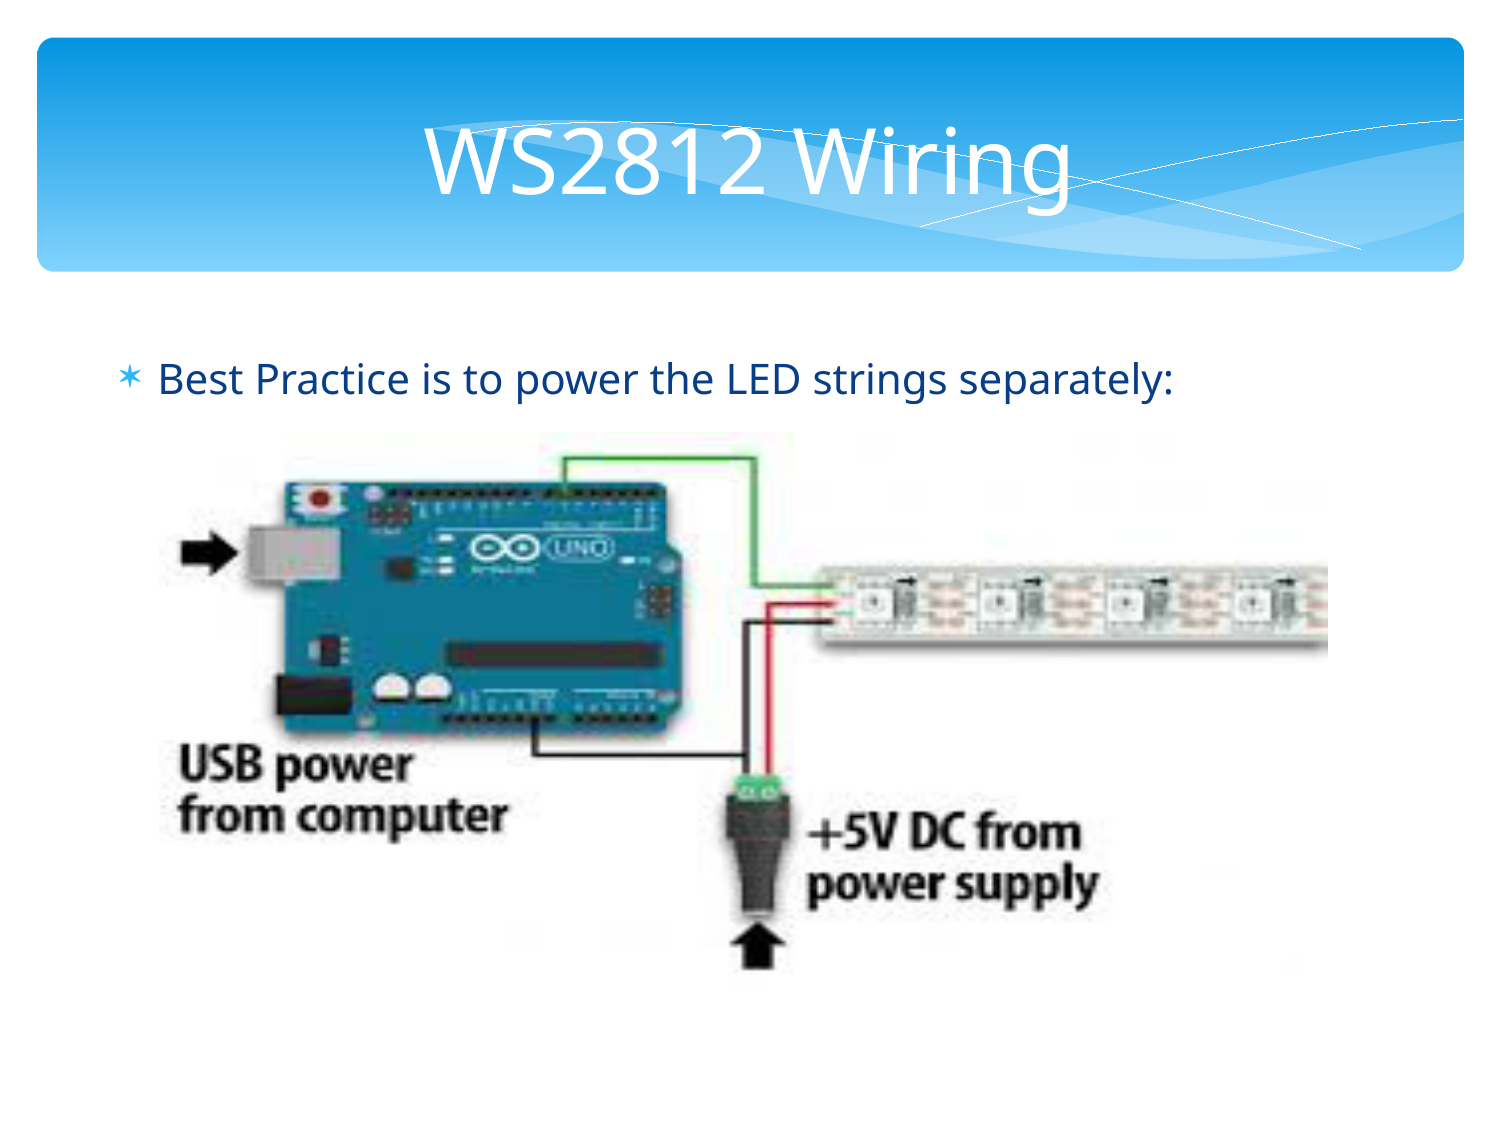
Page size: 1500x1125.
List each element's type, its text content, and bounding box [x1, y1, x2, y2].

picture [159, 432, 1328, 987]
title WS2812 Wiring [75, 55, 1426, 261]
list Best Practice is to power the LED strings separately: [105, 345, 1321, 447]
